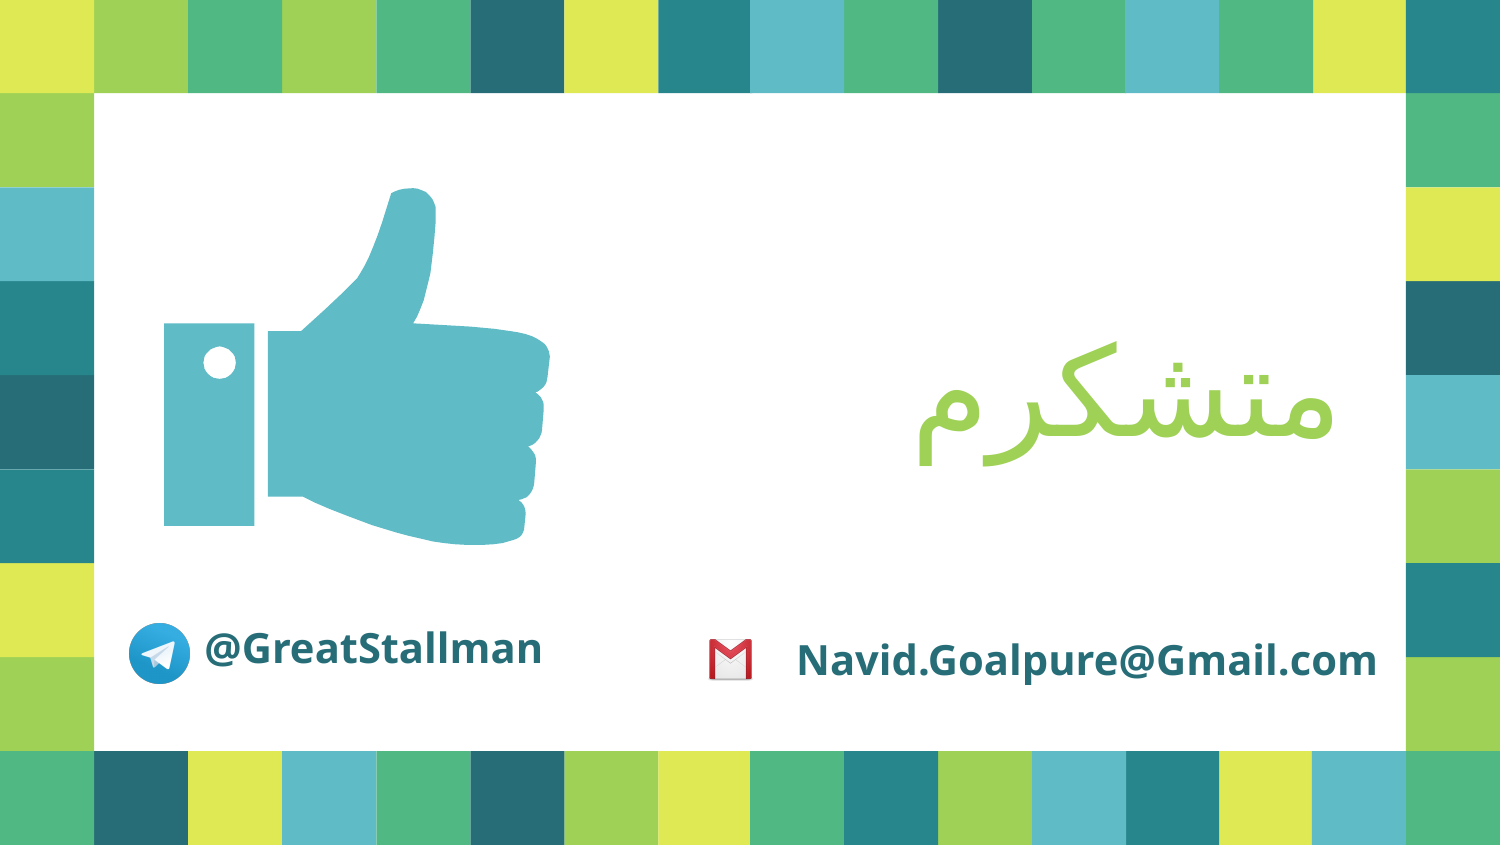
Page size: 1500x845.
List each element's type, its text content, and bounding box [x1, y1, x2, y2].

picture [129, 623, 189, 684]
text_box Navid.Goalpure@Gmail.com [733, 619, 1394, 722]
picture [705, 635, 733, 683]
text_box [267, 188, 550, 545]
text_box @GreatStallman [189, 607, 683, 710]
title متشکرم [697, 350, 1358, 477]
text_box [164, 323, 255, 526]
